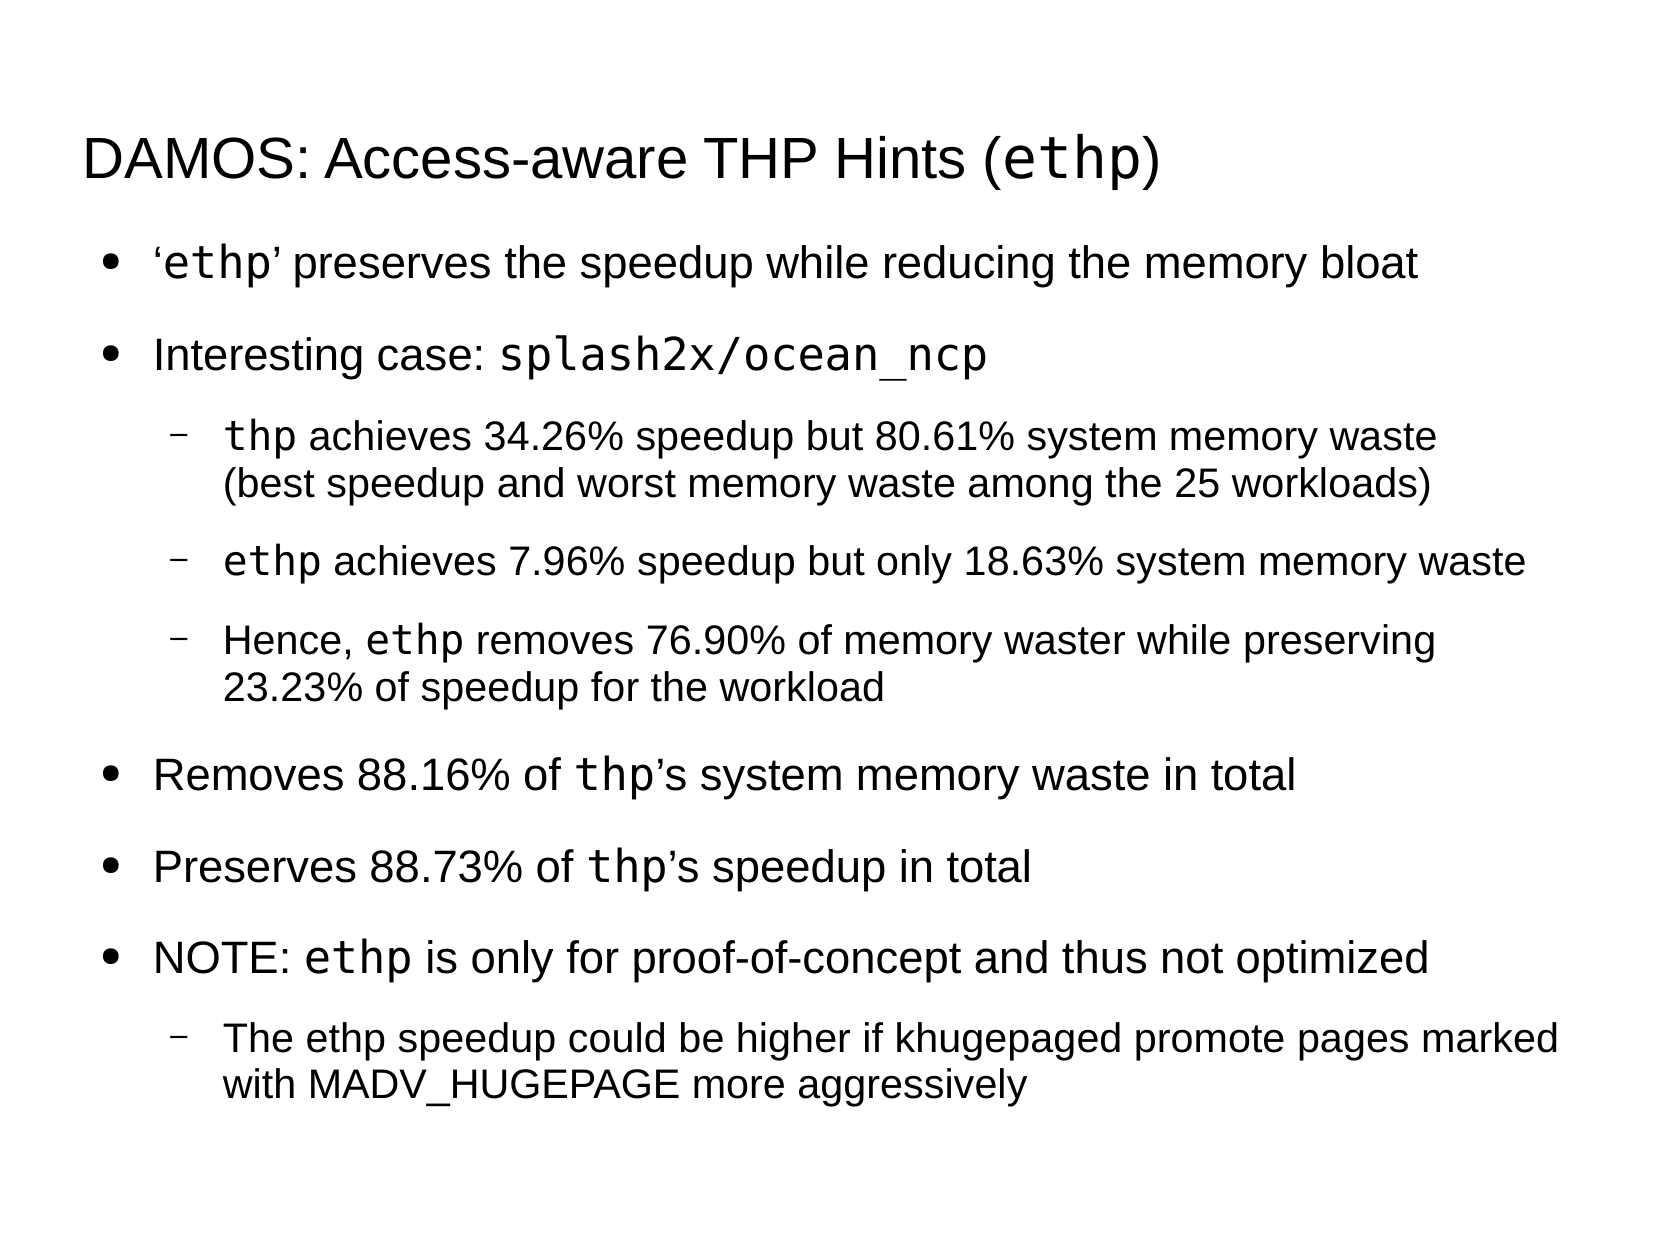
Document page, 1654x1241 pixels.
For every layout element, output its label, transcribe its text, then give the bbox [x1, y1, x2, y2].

list ‘ethp’ preserves the speedup while reducing the memory bloat Interesting case: splash2x/ocean_ncp thp achieves 34.26% speedup but 80.61% system memory waste (best speedup and worst memory waste among the 25 workloads) ethp achieves 7.96% speedup but only 18.63% system memory waste Hence, ethp removes 76.90% of memory waster while preserving 23.23% of speedup for the workload Removes 88.16% of thp’s system memory waste in total Preserves 88.73% of thp’s speedup in total NOTE: ethp is only for proof-of-concept and thus not optimized The ethp speedup could be higher if khugepaged promote pages marked with MADV_HUGEPAGE more aggressively [82, 236, 1571, 1111]
title DAMOS: Access-aware THP Hints (ethp) [82, 108, 1571, 210]
